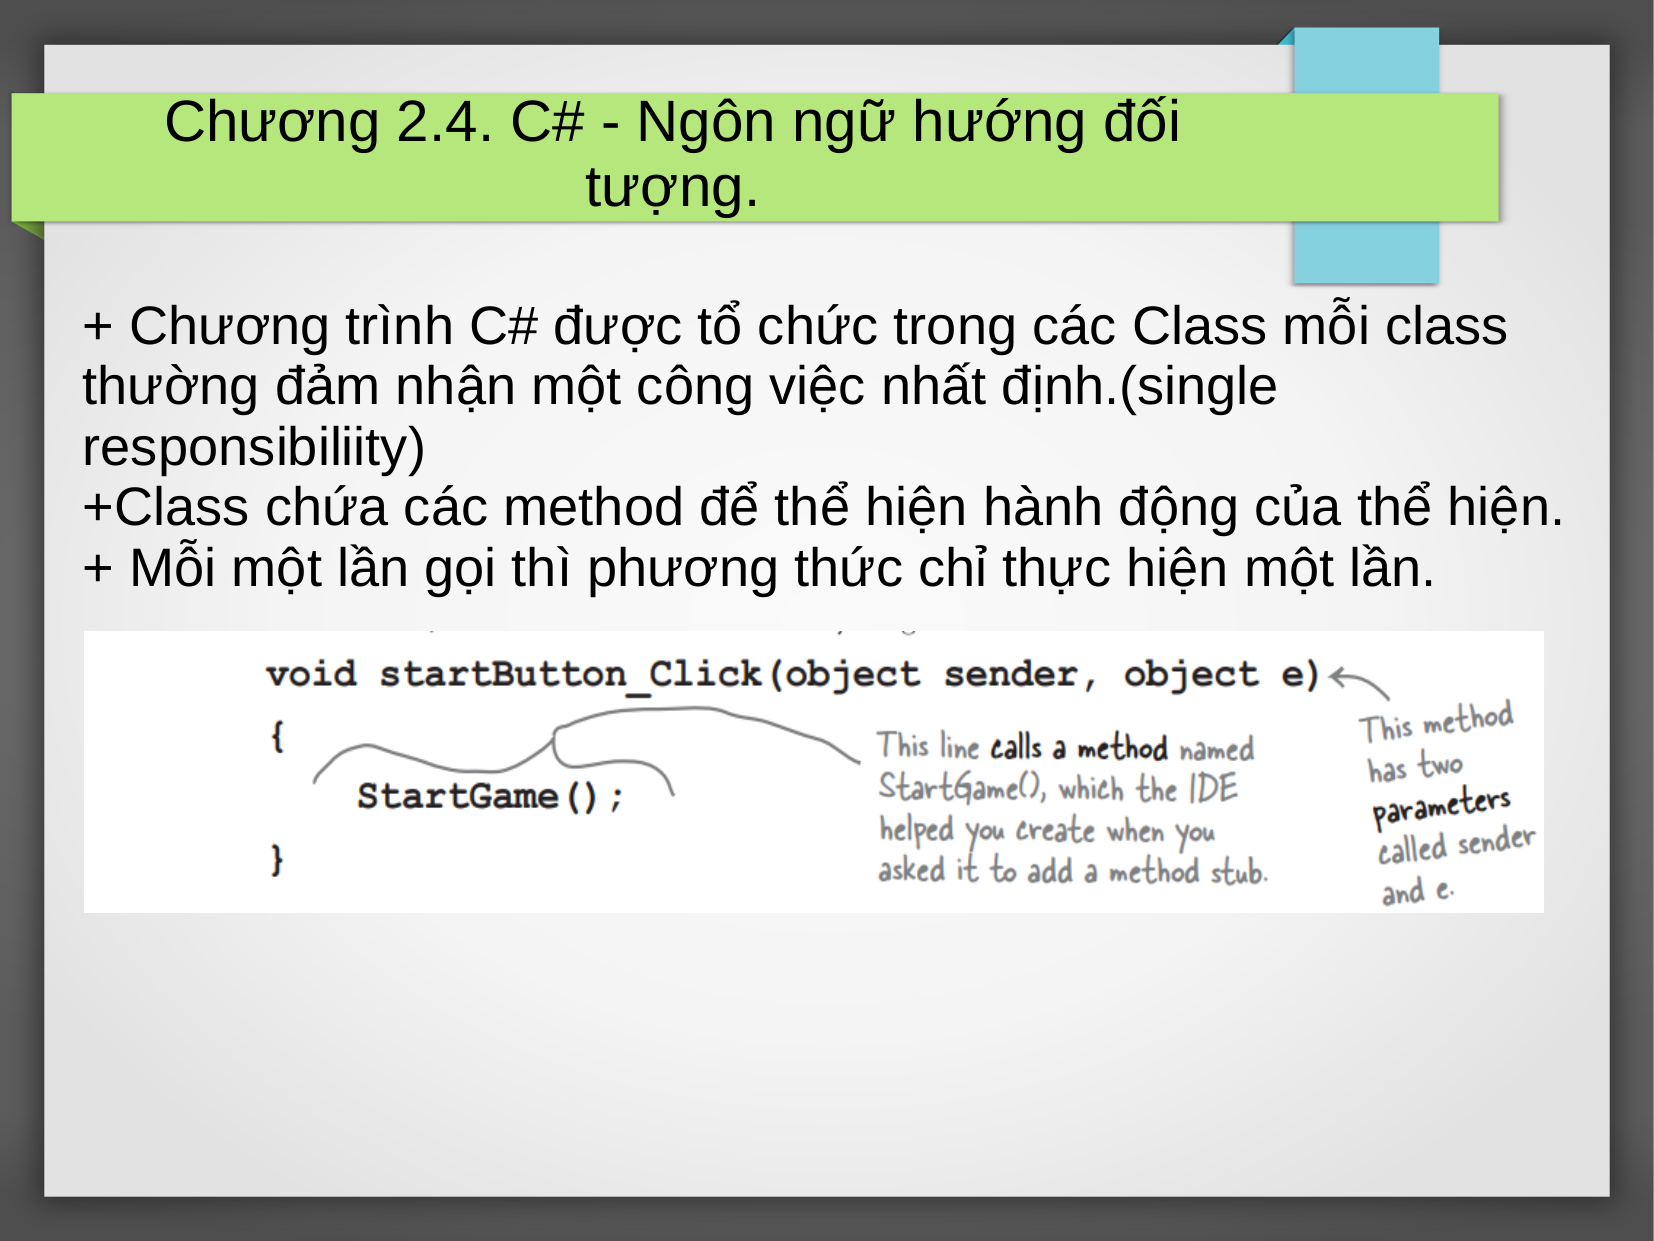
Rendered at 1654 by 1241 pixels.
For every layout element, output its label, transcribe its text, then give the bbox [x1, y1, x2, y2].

picture [0, 0, 1654, 1241]
title Chương 2.4. C# - Ngôn ngữ hướng đối tượng. [82, 88, 1264, 219]
subtitle + Chương trình C# được tổ chức trong các Class mỗi class thường đảm nhận một công việc nhất định.(single responsibiliity) +Class chứa các method để thể hiện hành động của thể hiện. + Mỗi một lần gọi thì phương thức chỉ thực hiện một lần. [82, 295, 1571, 1015]
